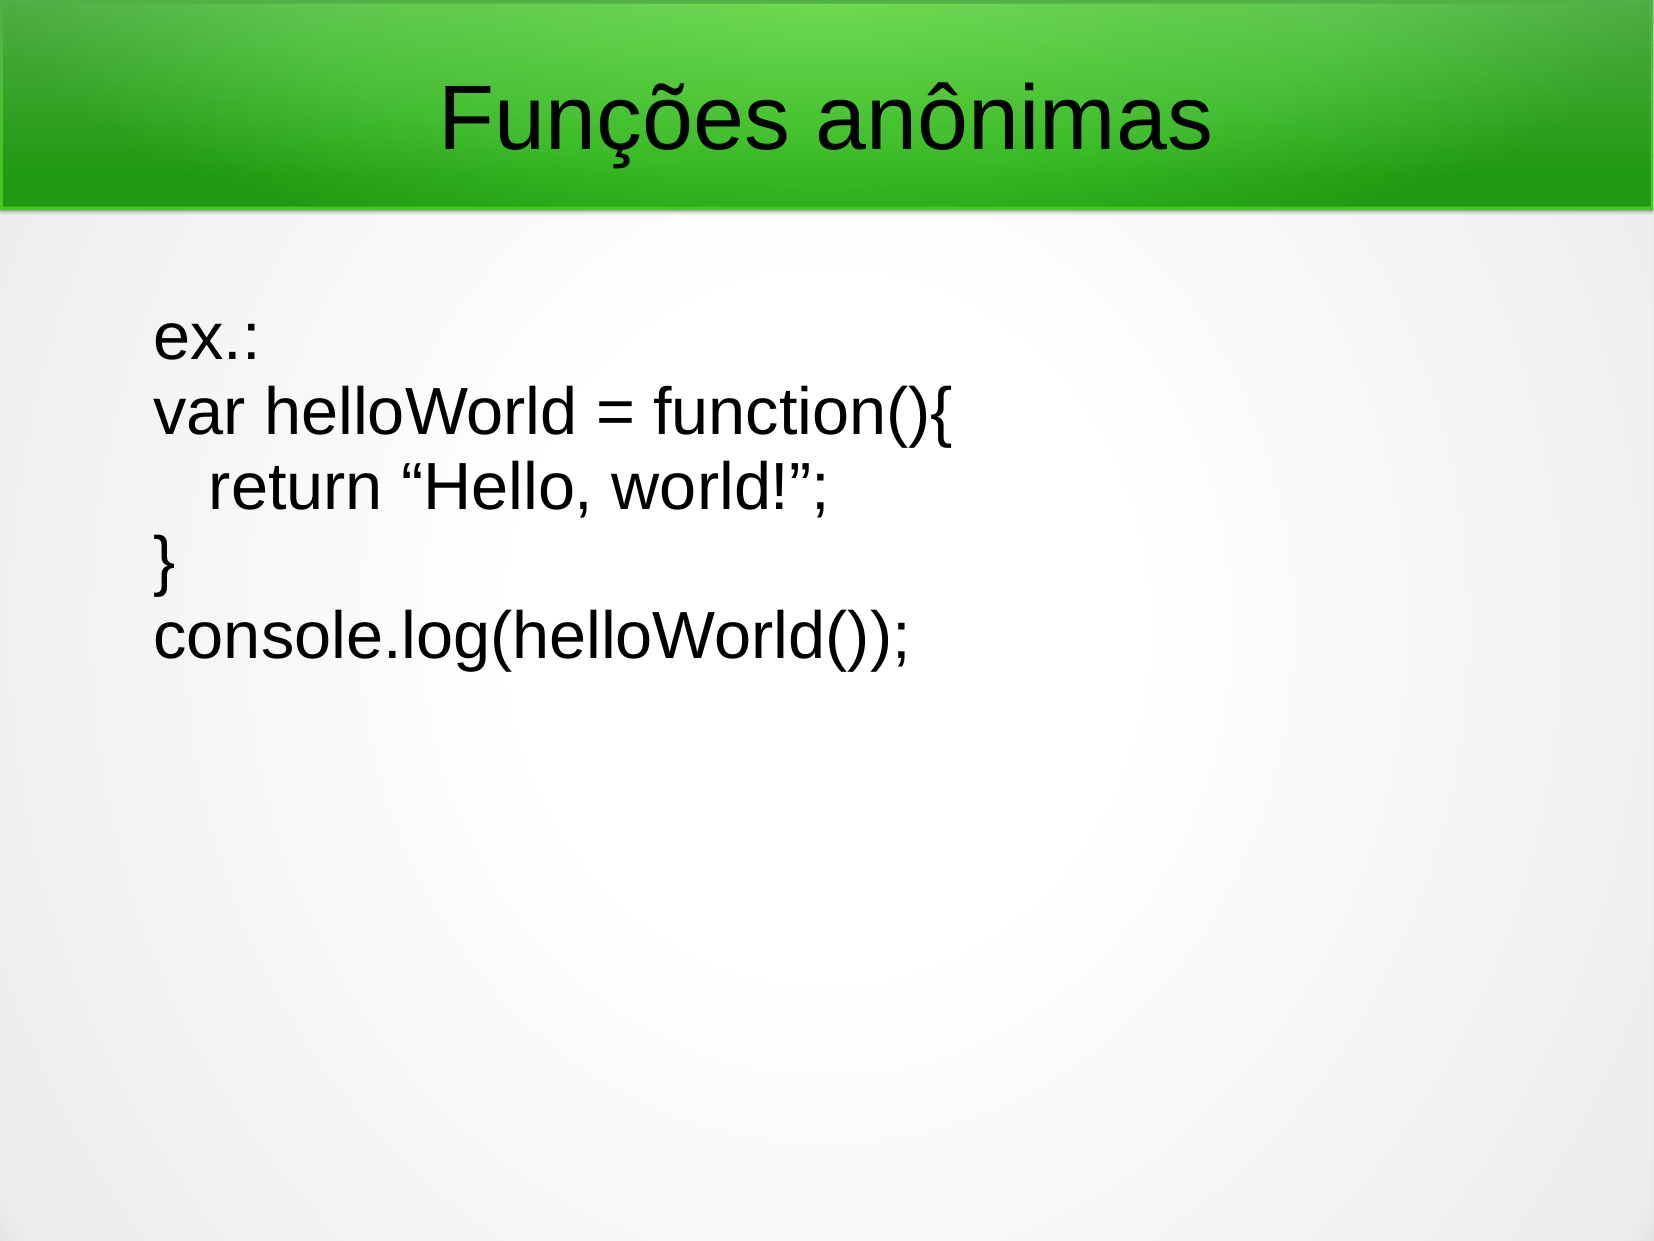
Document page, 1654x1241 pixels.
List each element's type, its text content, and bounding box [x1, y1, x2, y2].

title Funções anônimas [82, 47, 1571, 189]
list ex.: var helloWorld = function(){ return “Hello, world!”; } console.log(helloWorld()); [82, 299, 1571, 1019]
